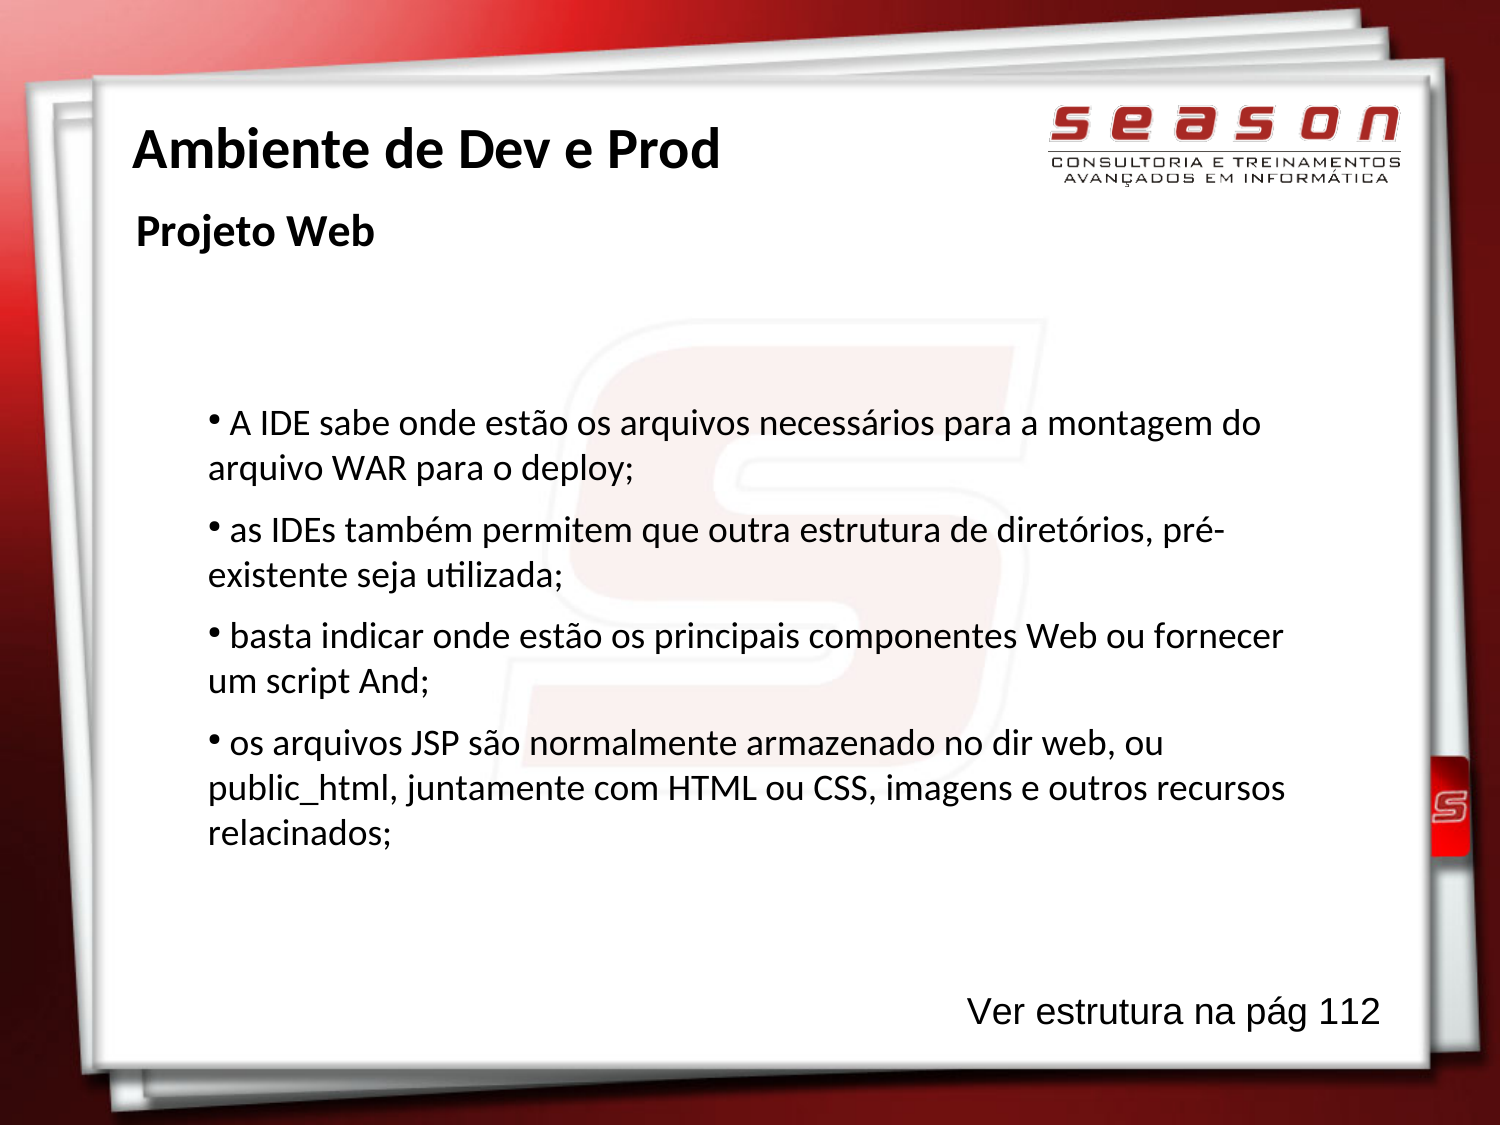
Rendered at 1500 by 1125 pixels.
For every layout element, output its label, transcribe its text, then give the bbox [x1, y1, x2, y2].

picture [0, 0, 1500, 1125]
title Ambiente de Dev e Prod [118, 33, 1394, 257]
text_box A IDE sabe onde estão os arquivos necessários para a montagem do arquivo WAR para o deploy; as IDEs também permitem que outra estrutura de diretórios, pré-existente seja utilizada; basta indicar onde estão os principais componentes Web ou fornecer um script And; os arquivos JSP são normalmente armazenado no dir web, ou public_html, juntamente com HTML ou CSS, imagens e outros recursos relacinados; [207, 357, 1328, 894]
text_box Projeto Web [119, 200, 1240, 256]
text_box Ver estrutura na pág 112 [708, 979, 1396, 1040]
